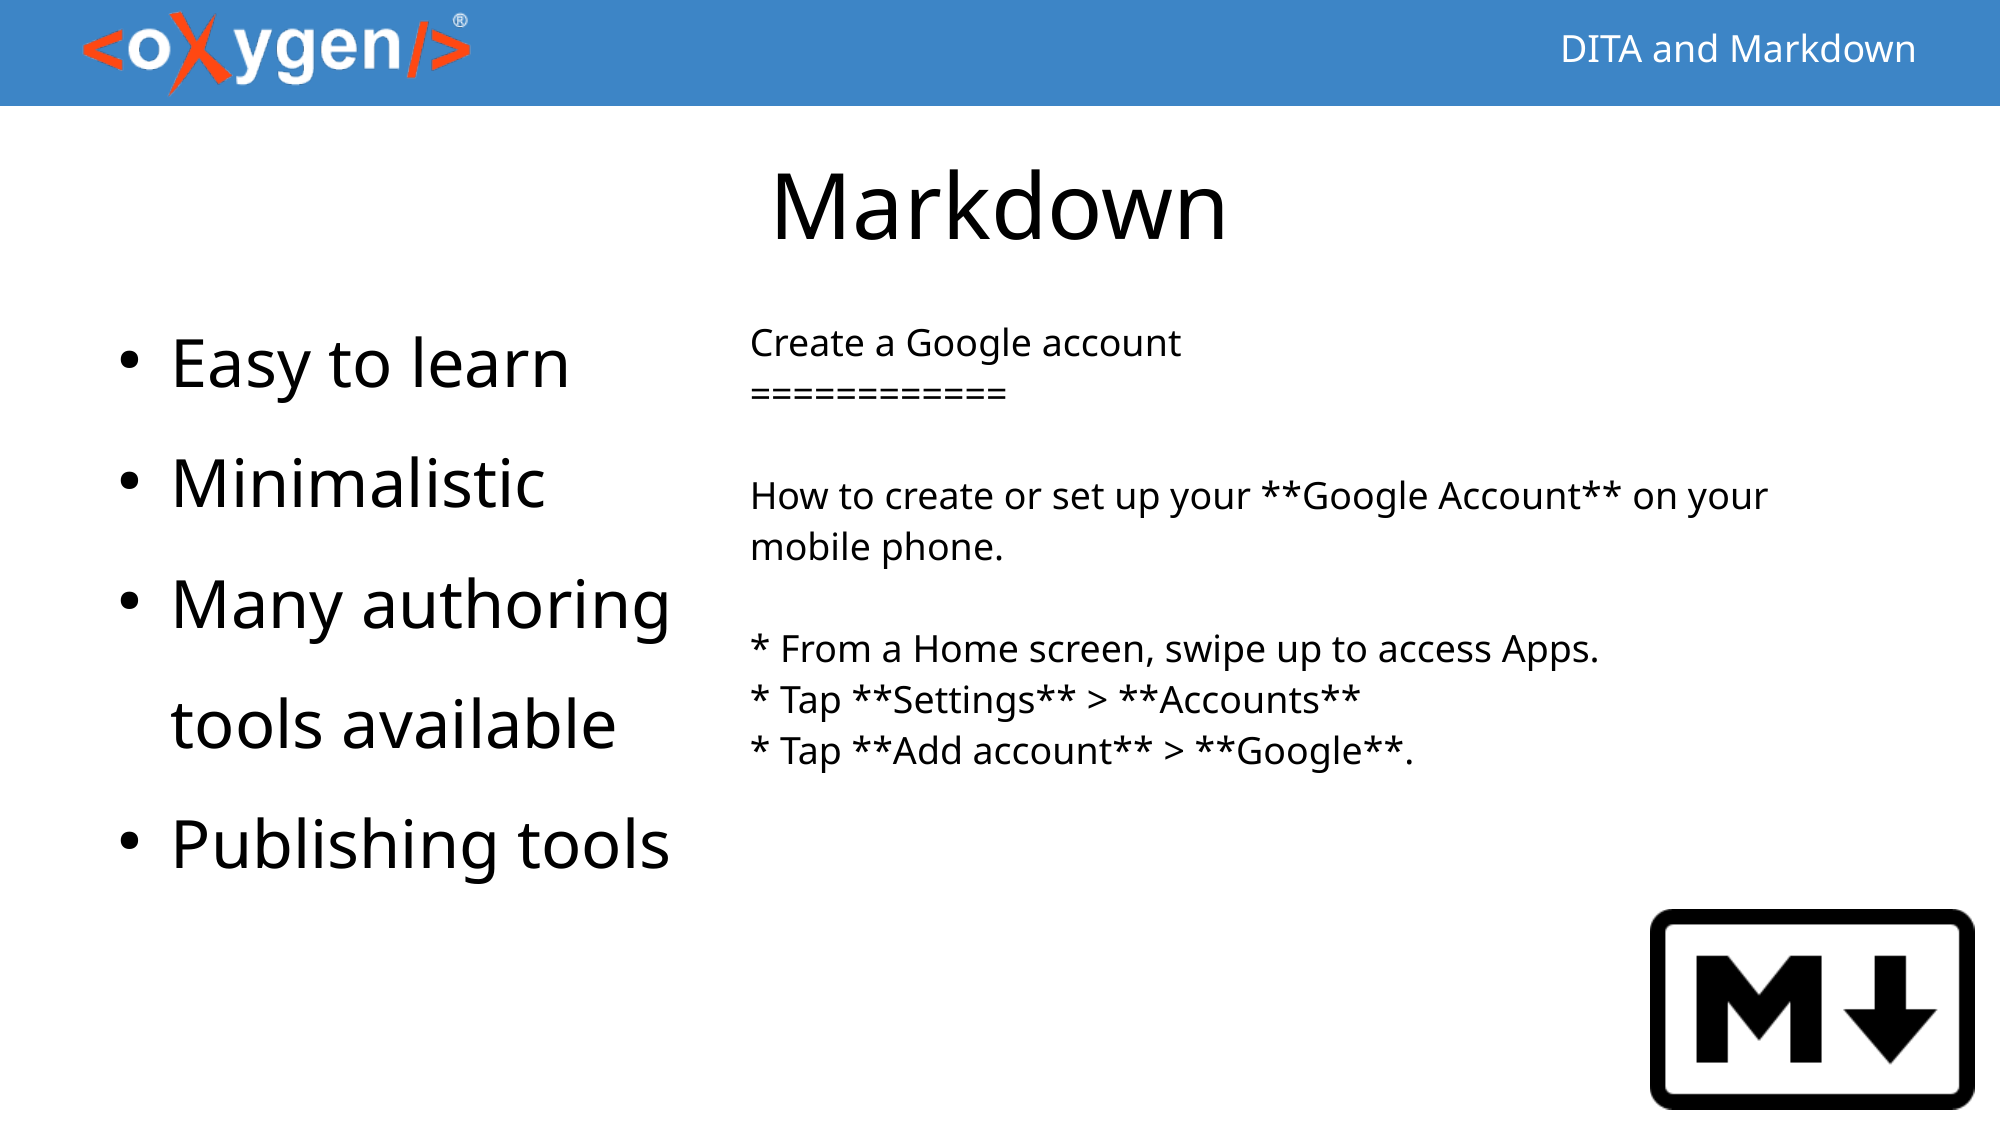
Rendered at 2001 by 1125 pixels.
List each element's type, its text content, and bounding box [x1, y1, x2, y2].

picture [75, 0, 488, 106]
list Easy to learn Minimalistic Many authoring tools available Publishing tools [99, 316, 1900, 1083]
text_box Create a Google account ============ How to create or set up your **Google Account** on your mobile phone. * From a Home screen, swipe up to access Apps. * Tap **Settings** > **Accounts** * Tap **Add account** > **Google**. [735, 308, 1786, 788]
title Markdown [99, 109, 1900, 298]
picture [1650, 909, 1975, 1111]
